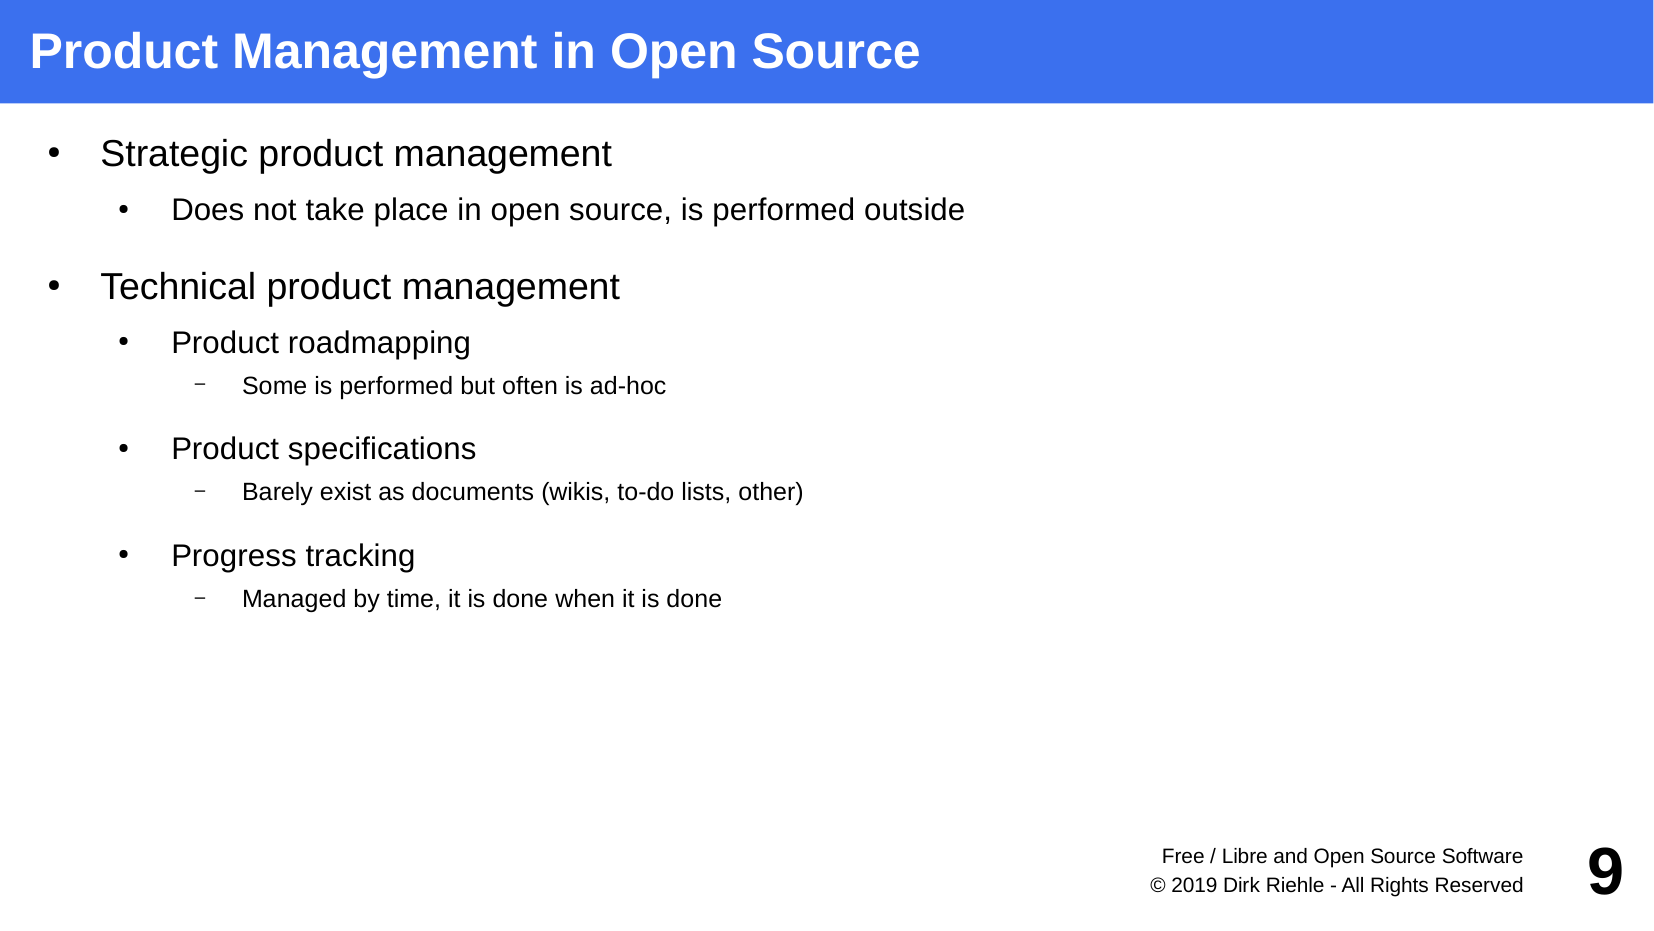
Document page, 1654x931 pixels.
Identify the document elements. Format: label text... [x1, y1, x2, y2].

title Product Management in Open Source [0, 0, 1654, 104]
list Strategic product management Does not take place in open source, is performed outside Technical product management Product roadmapping Some is performed but often is ad-hoc Product specifications Barely exist as documents (wikis, to-do lists, other) Progress tracking Managed by time, it is done when it is done [29, 132, 1625, 813]
